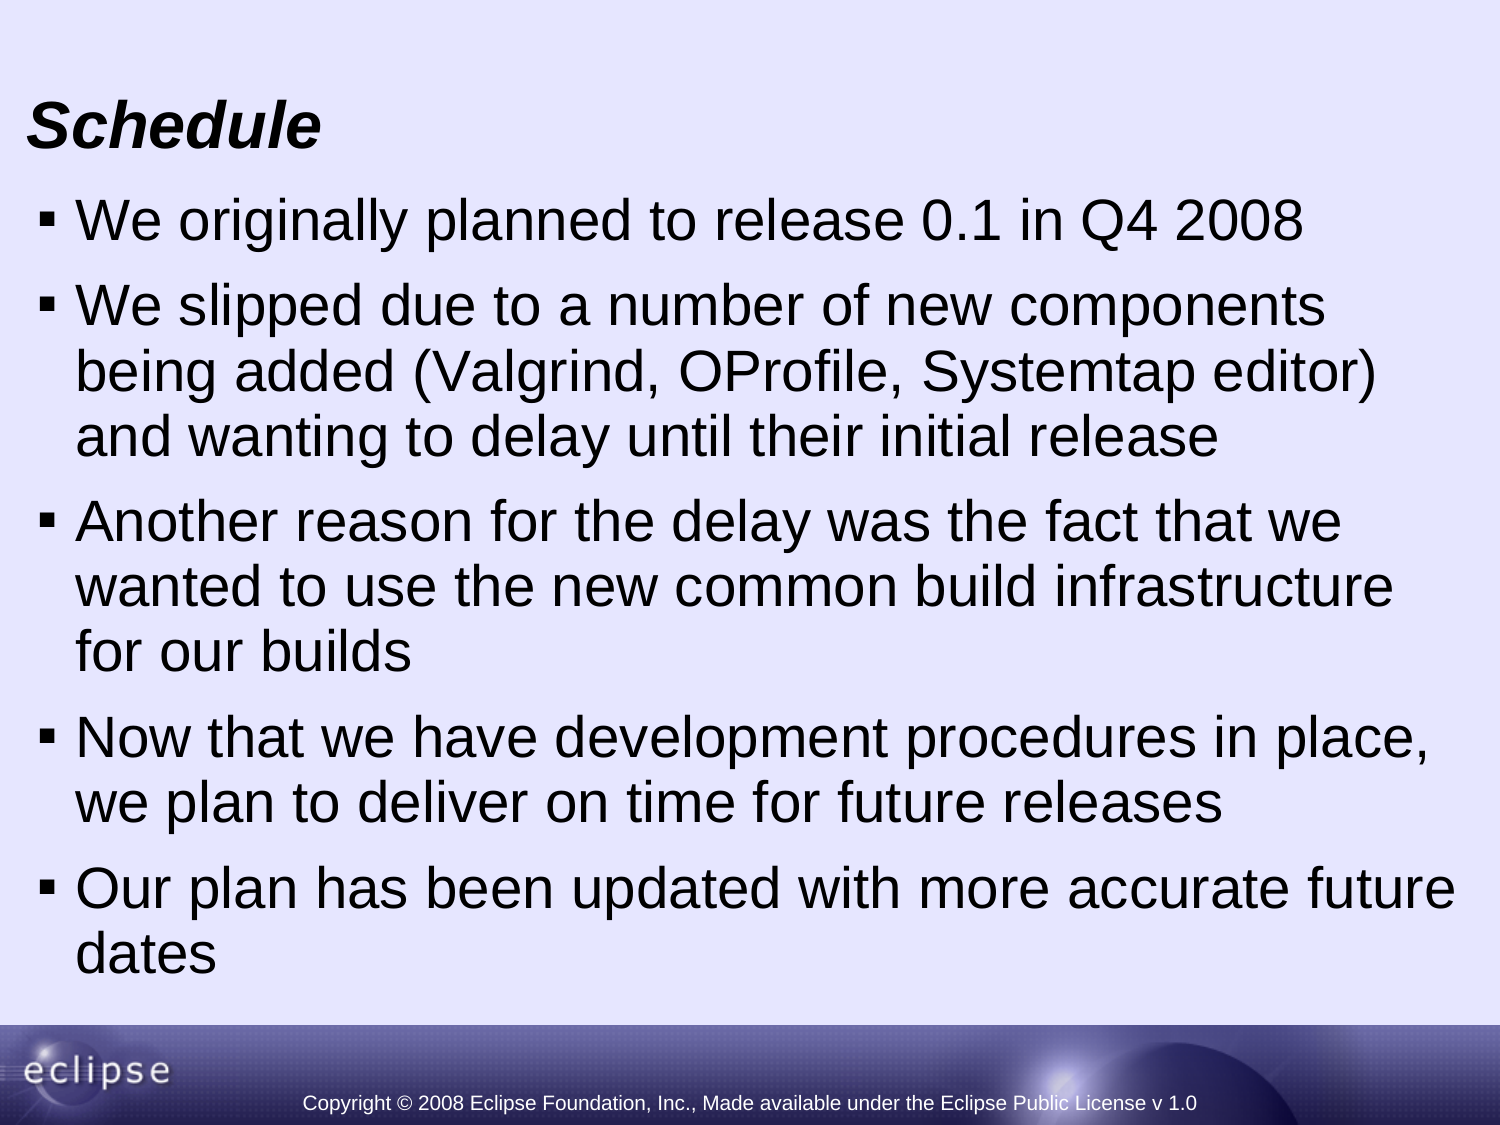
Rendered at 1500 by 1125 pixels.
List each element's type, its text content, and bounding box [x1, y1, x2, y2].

list We originally planned to release 0.1 in Q4 2008 We slipped due to a number of new components being added (Valgrind, OProfile, Systemtap editor) and wanting to delay until their initial release Another reason for the delay was the fact that we wanted to use the new common build infrastructure for our builds Now that we have development procedures in place, we plan to deliver on time for future releases Our plan has been updated with more accurate future dates [37, 187, 1463, 1021]
title Schedule [26, 84, 1474, 172]
picture [0, 1025, 1500, 1125]
